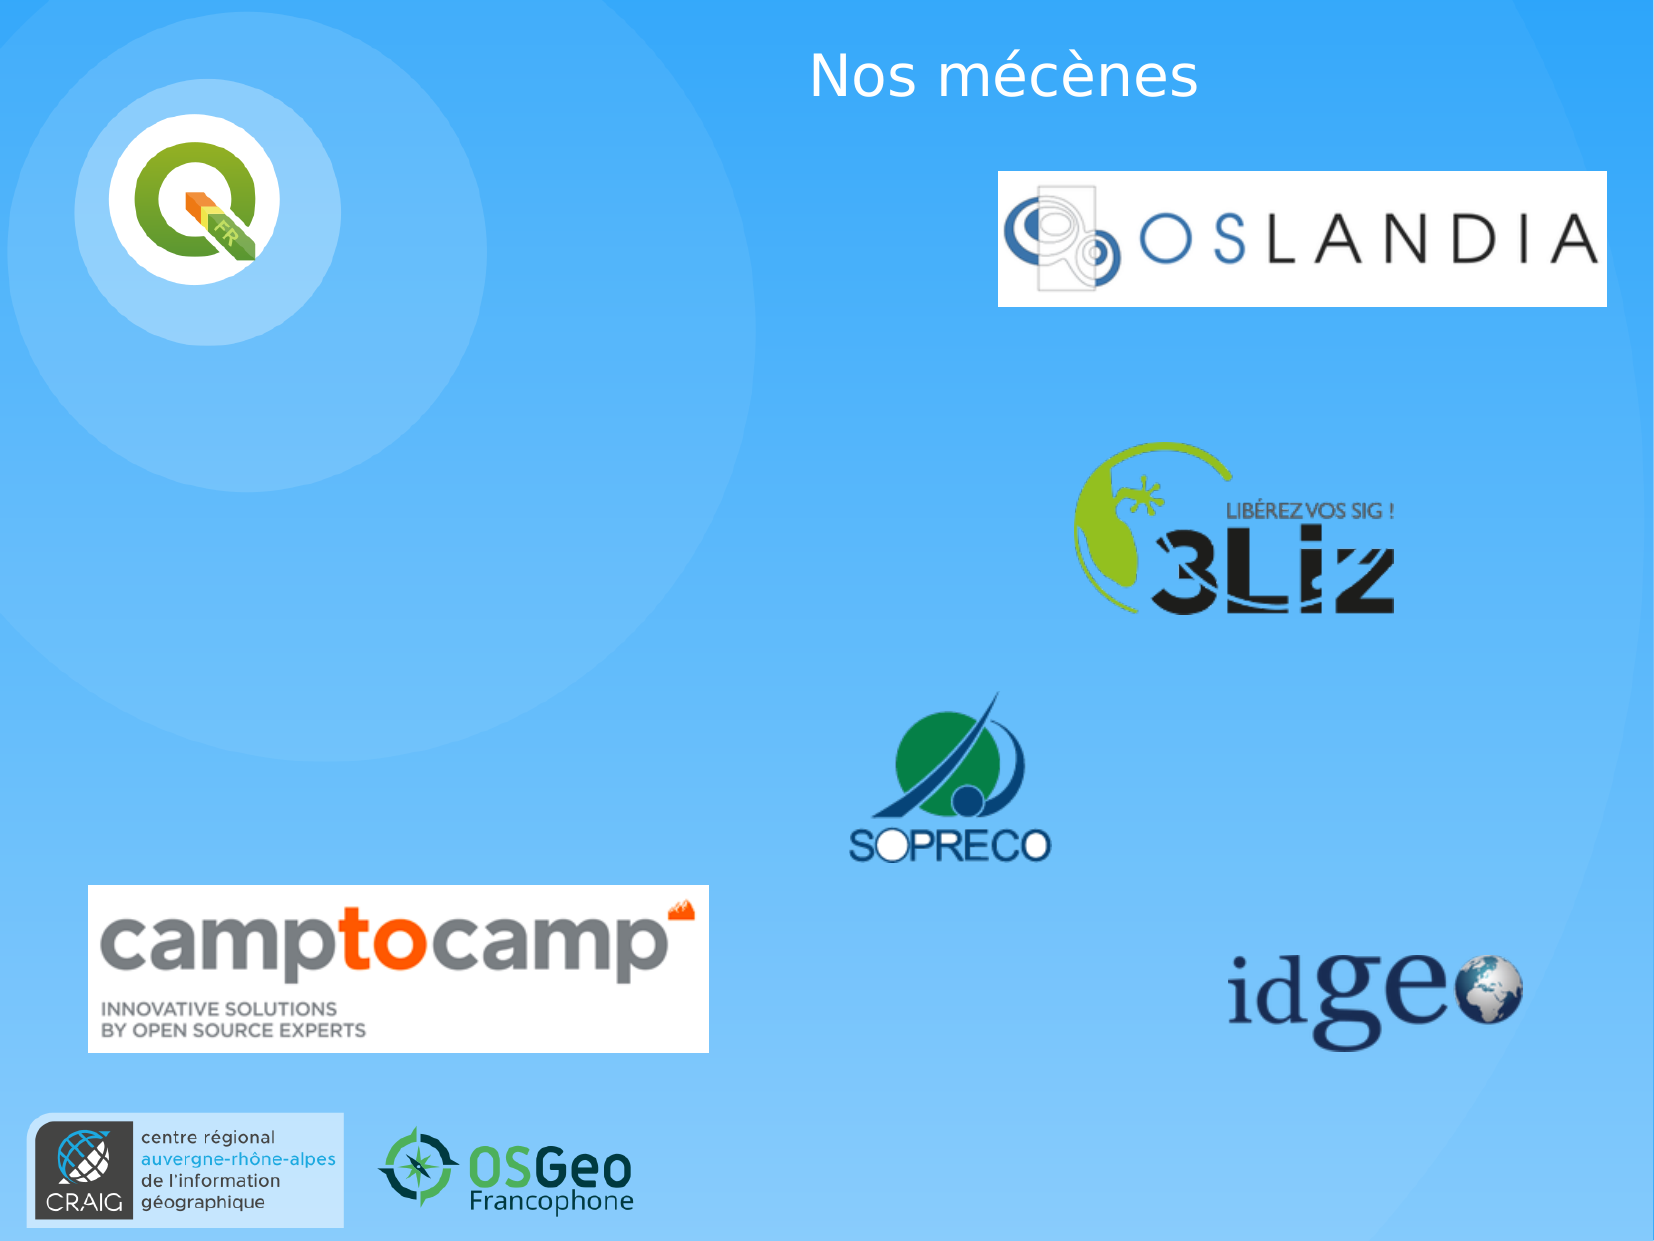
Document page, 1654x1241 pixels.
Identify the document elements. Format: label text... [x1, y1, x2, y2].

picture [0, 0, 1654, 1241]
text_box Nos mécènes [590, 35, 1418, 118]
